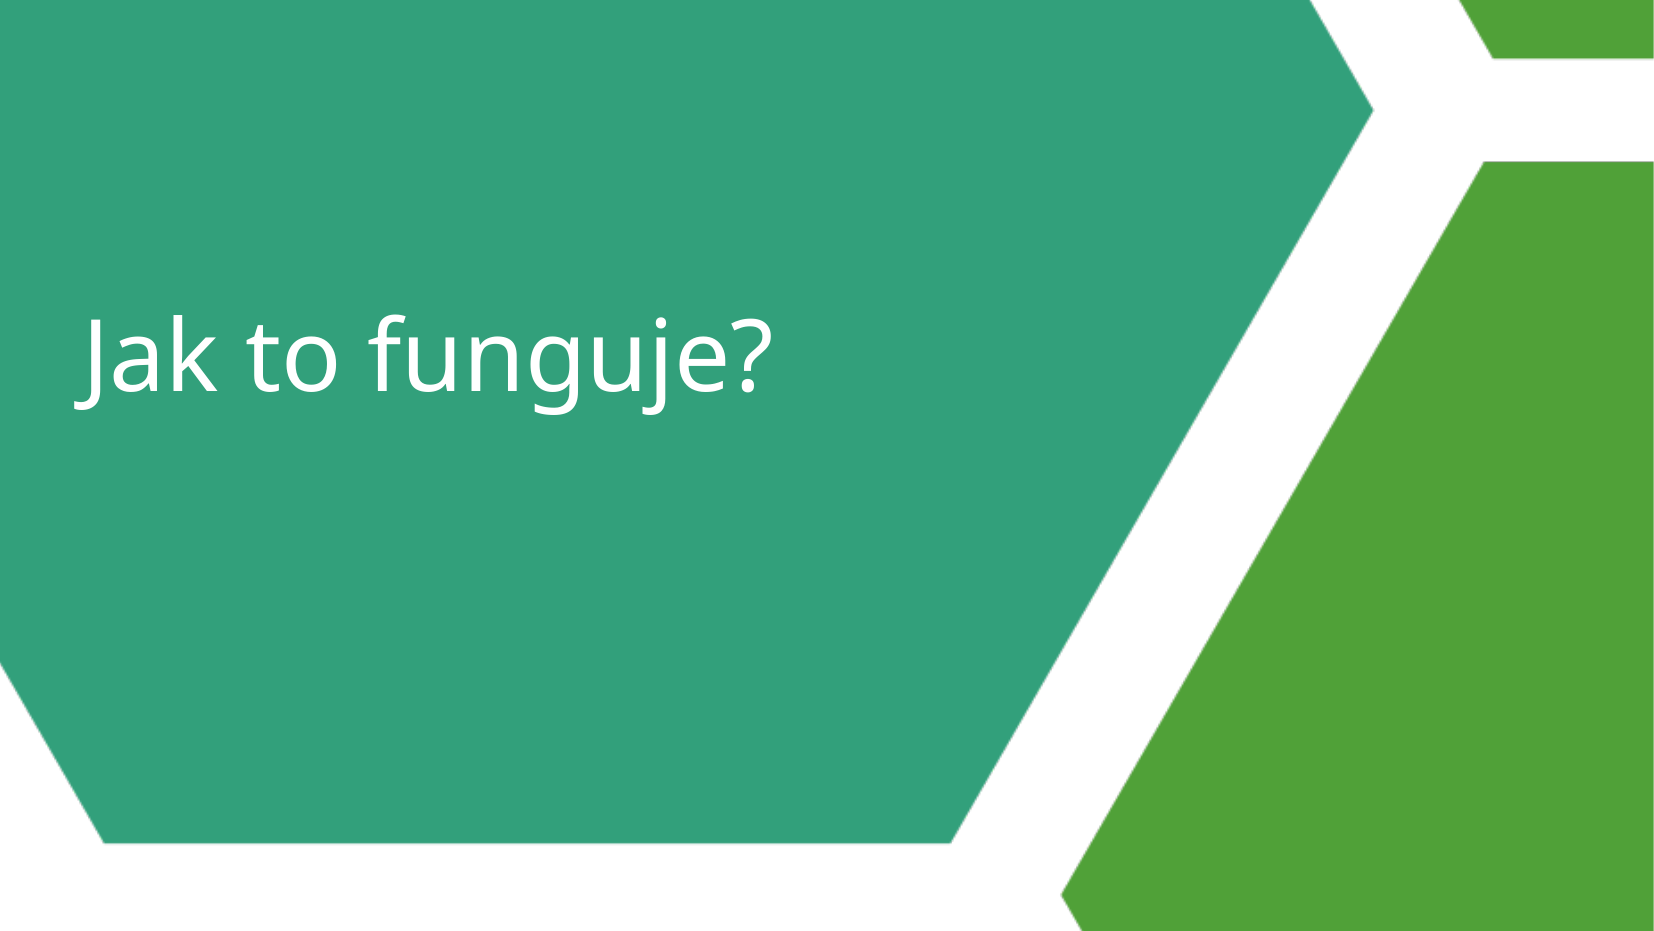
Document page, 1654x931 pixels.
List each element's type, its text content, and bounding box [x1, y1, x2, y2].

picture [0, 0, 1654, 931]
title Jak to funguje? [82, 178, 1218, 528]
